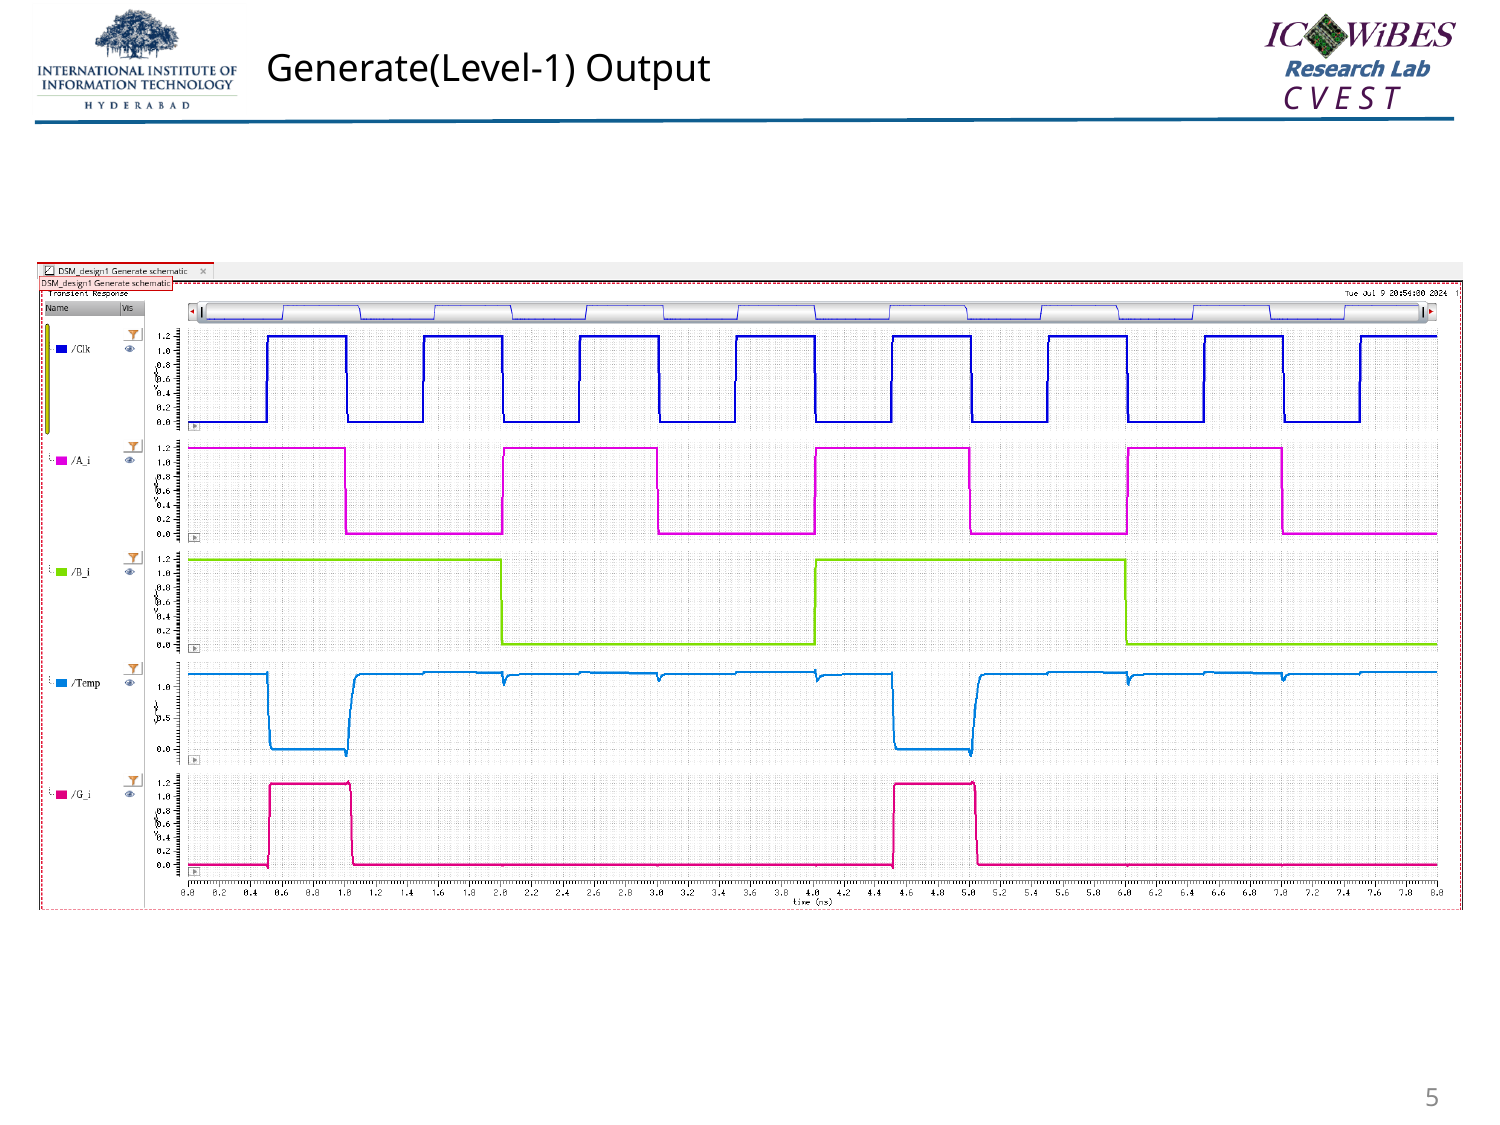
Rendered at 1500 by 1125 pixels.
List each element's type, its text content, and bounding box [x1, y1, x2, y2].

picture [31, 2, 247, 115]
picture [37, 262, 1463, 910]
slide_number <number> [1329, 1074, 1455, 1123]
picture [1261, 12, 1458, 82]
title Generate(Level-1) Output [251, 23, 1195, 110]
